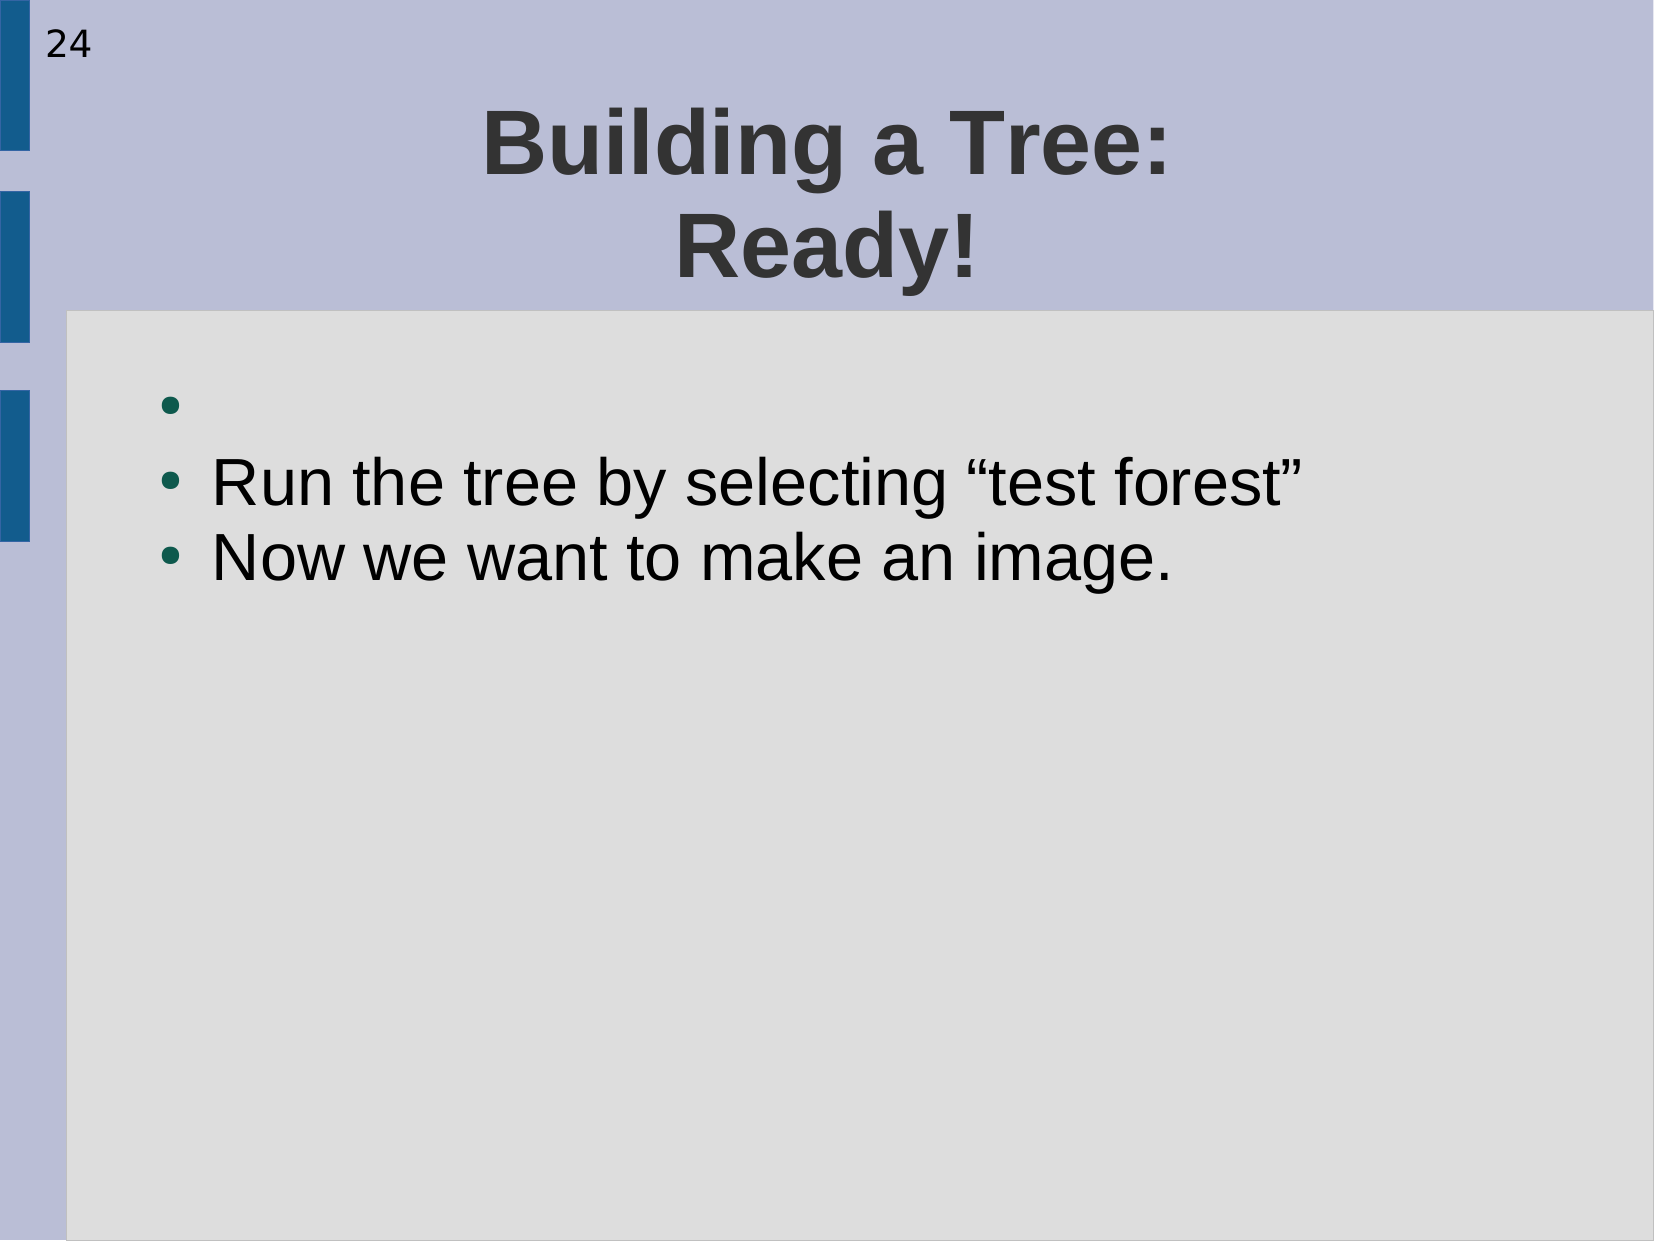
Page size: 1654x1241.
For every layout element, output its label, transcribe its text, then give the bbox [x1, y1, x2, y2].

title Building a Tree: Ready! [121, 91, 1534, 299]
text_box <number> [32, 15, 267, 89]
list Run the tree by selecting “test forest” Now we want to make an image. [123, 370, 1536, 1152]
